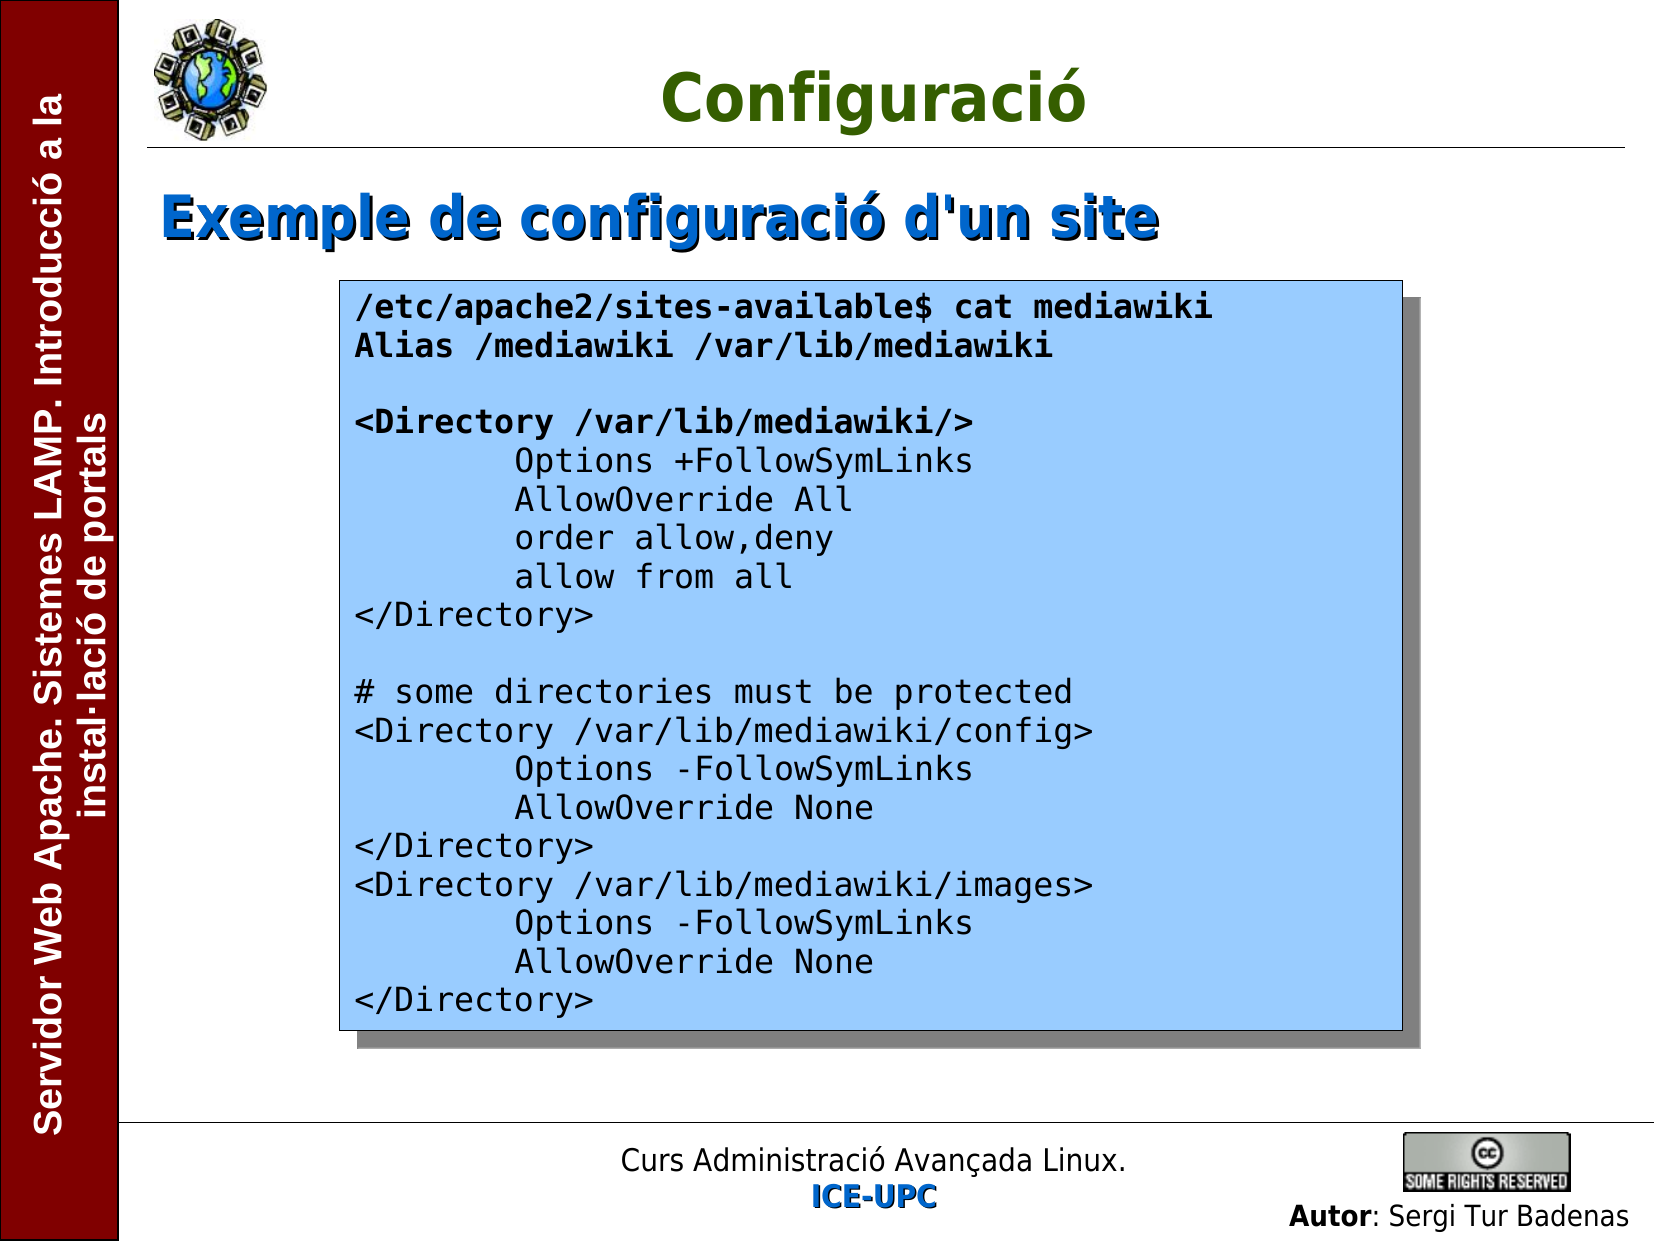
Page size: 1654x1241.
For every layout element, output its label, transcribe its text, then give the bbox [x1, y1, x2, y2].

title Configuració [129, 49, 1619, 148]
picture [154, 19, 268, 49]
picture [1403, 1132, 1571, 1192]
text_box /etc/apache2/sites-available$ cat mediawiki Alias /mediawiki /var/lib/mediawiki <Directory /var/lib/mediawiki/> Options +FollowSymLinks AllowOverride All order allow,deny allow from all </Directory> # some directories must be protected <Directory /var/lib/mediawiki/config> Options -FollowSymLinks AllowOverride None </Directory> <Directory /var/lib/mediawiki/images> Options -FollowSymLinks AllowOverride None </Directory> [339, 280, 1403, 1031]
list Exemple de configuració d'un site [141, 183, 1630, 1034]
